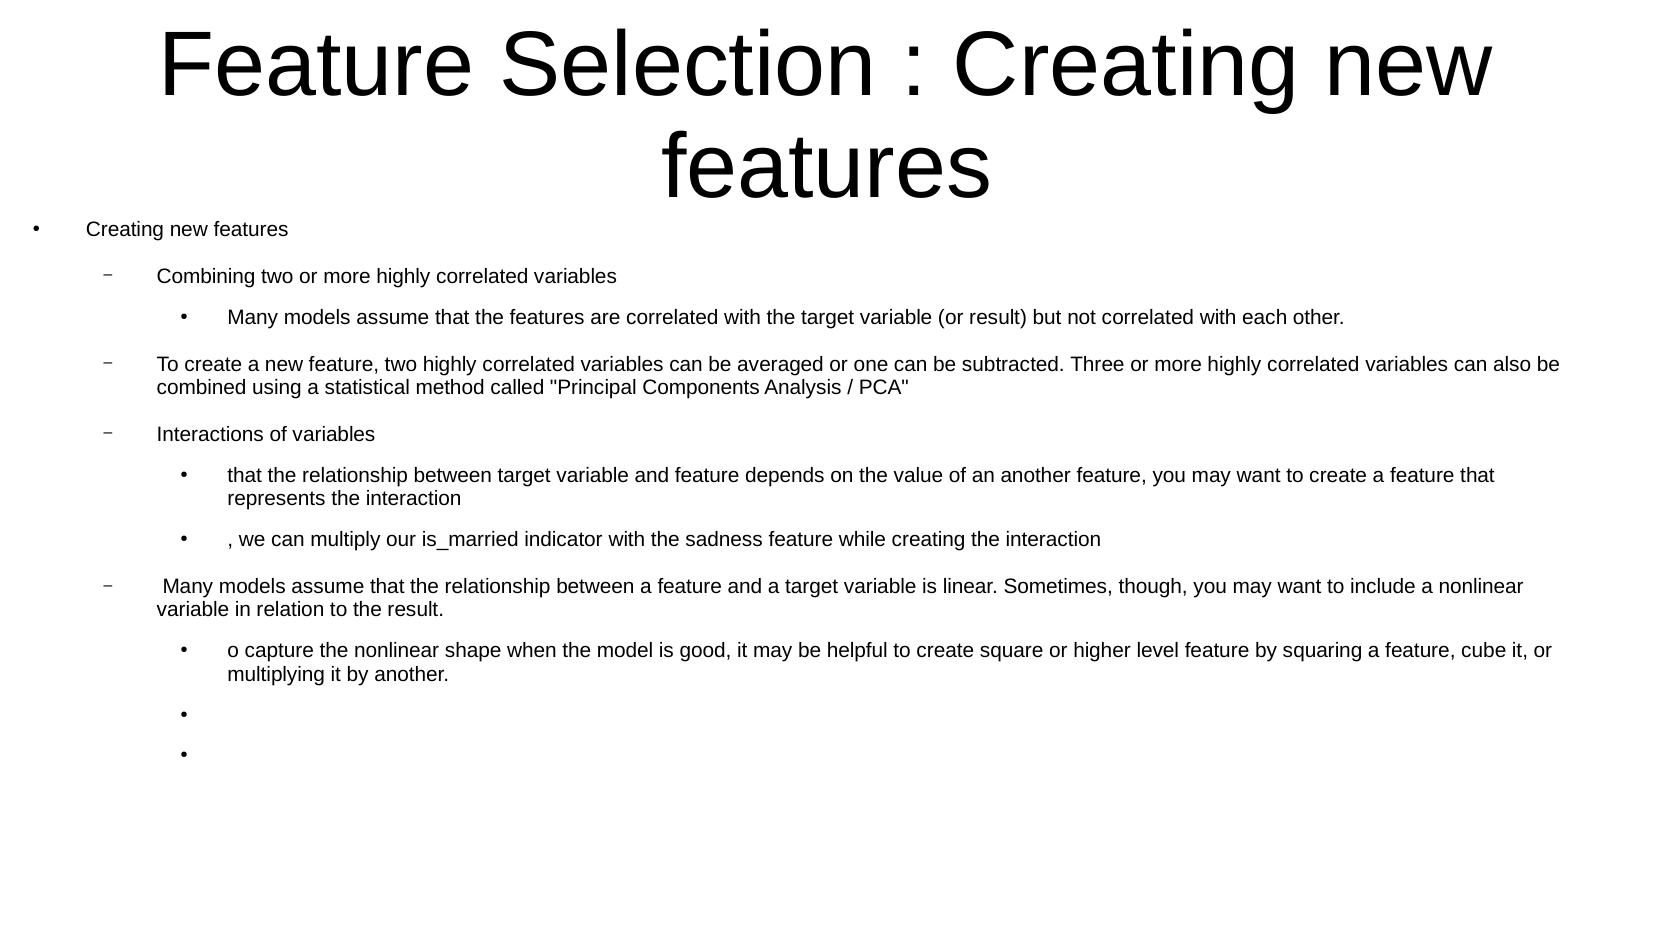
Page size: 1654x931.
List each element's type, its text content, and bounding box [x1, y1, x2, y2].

list Creating new features Combining two or more highly correlated variables Many models assume that the features are correlated with the target variable (or result) but not correlated with each other. To create a new feature, two highly correlated variables can be averaged or one can be subtracted. Three or more highly correlated variables can also be combined using a statistical method called "Principal Components Analysis / PCA" Interactions of variables that the relationship between target variable and feature depends on the value of an another feature, you may want to create a feature that represents the interaction , we can multiply our is_married indicator with the sadness feature while creating the interaction Many models assume that the relationship between a feature and a target variable is linear. Sometimes, though, you may want to include a nonlinear variable in relation to the result. o capture the nonlinear shape when the model is good, it may be helpful to create square or higher level feature by squaring a feature, cube it, or multiplying it by another. [15, 217, 1571, 901]
title Feature Selection : Creating new features [82, 12, 1571, 217]
